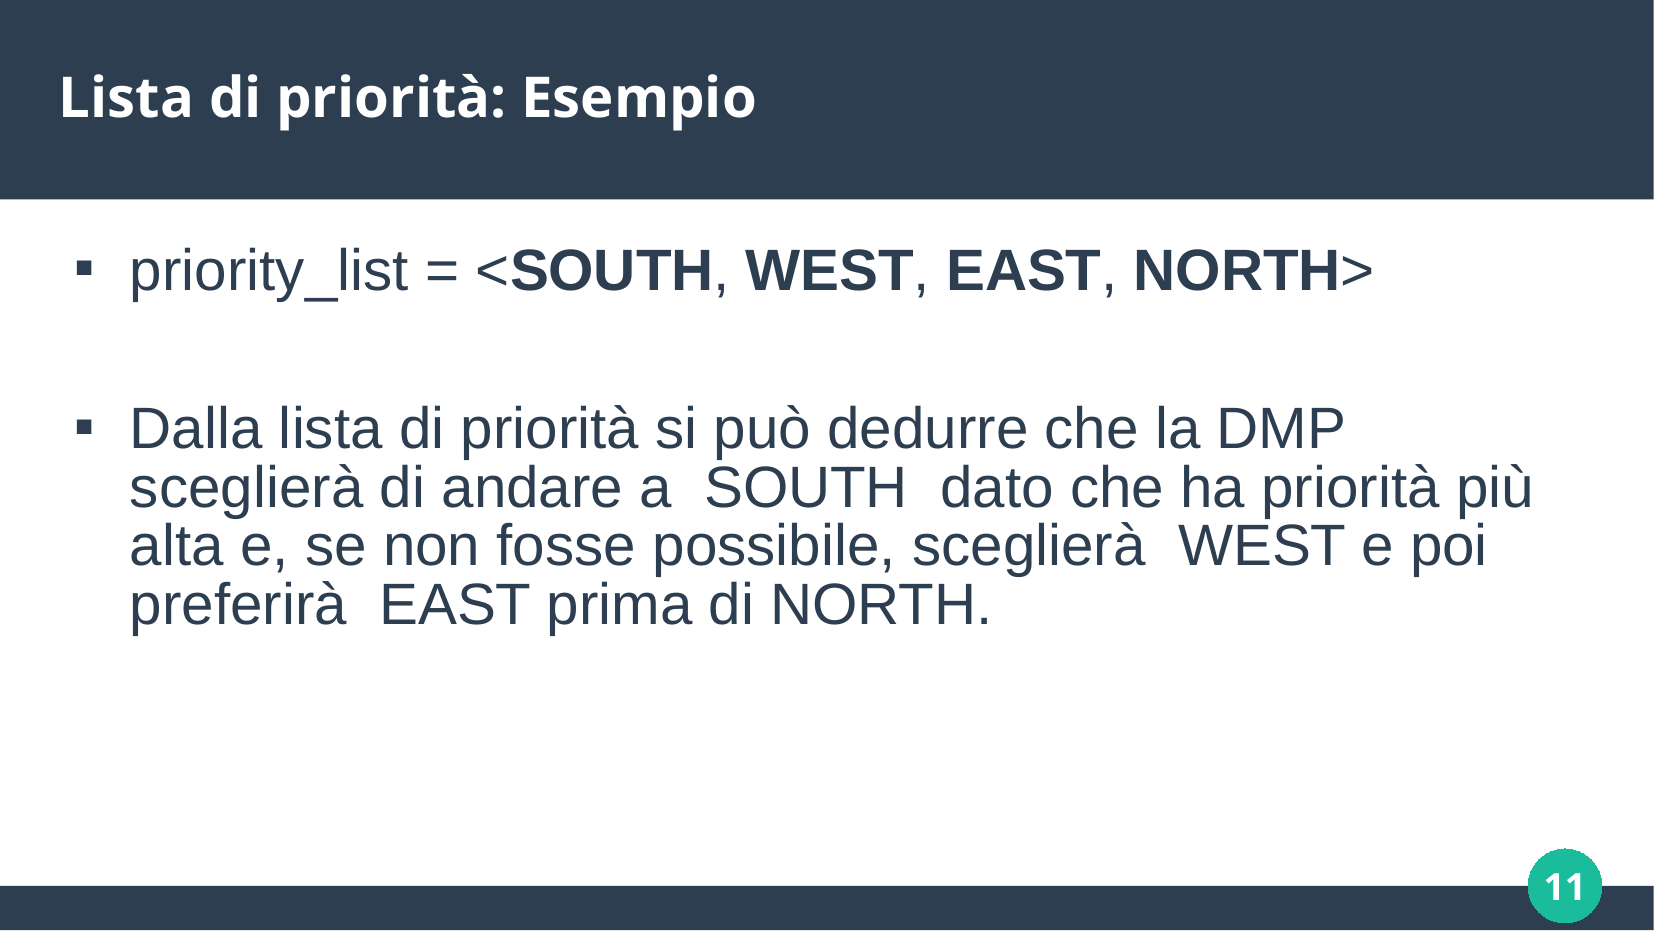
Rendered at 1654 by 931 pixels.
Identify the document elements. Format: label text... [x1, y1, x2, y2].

list priority_list = <SOUTH, WEST, EAST, NORTH> Dalla lista di priorità si può dedurre che la DMP sceglierà di andare a SOUTH dato che ha priorità più alta e, se non fosse possibile, sceglierà WEST e poi preferirà EAST prima di NORTH. [59, 243, 1595, 864]
title Lista di priorità: Esempio [59, 37, 1595, 155]
